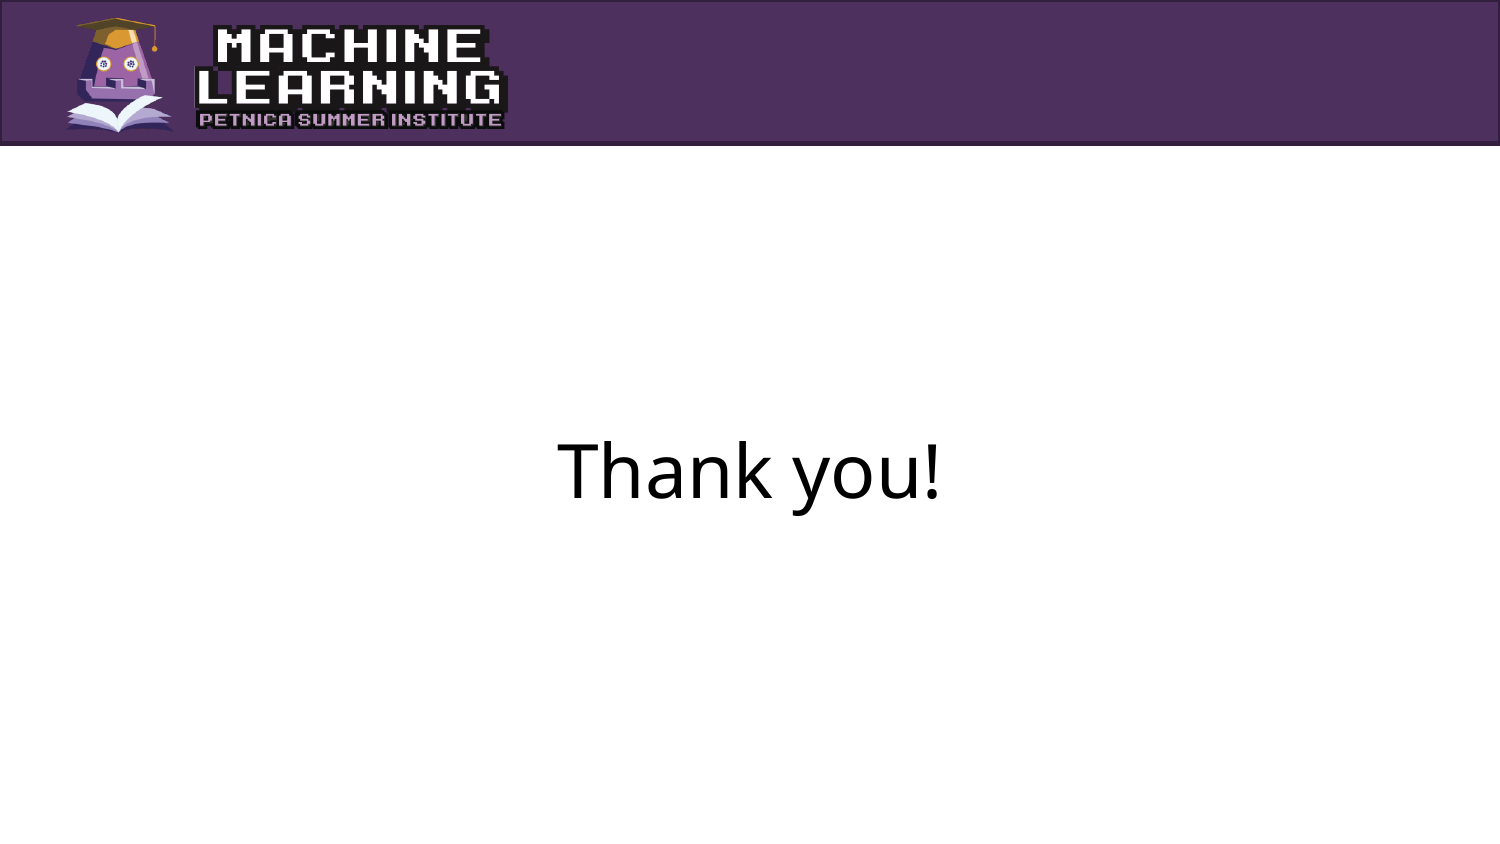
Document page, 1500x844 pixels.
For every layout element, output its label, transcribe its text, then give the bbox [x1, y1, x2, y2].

picture [24, 0, 606, 184]
list Thank you! [75, 171, 1426, 766]
